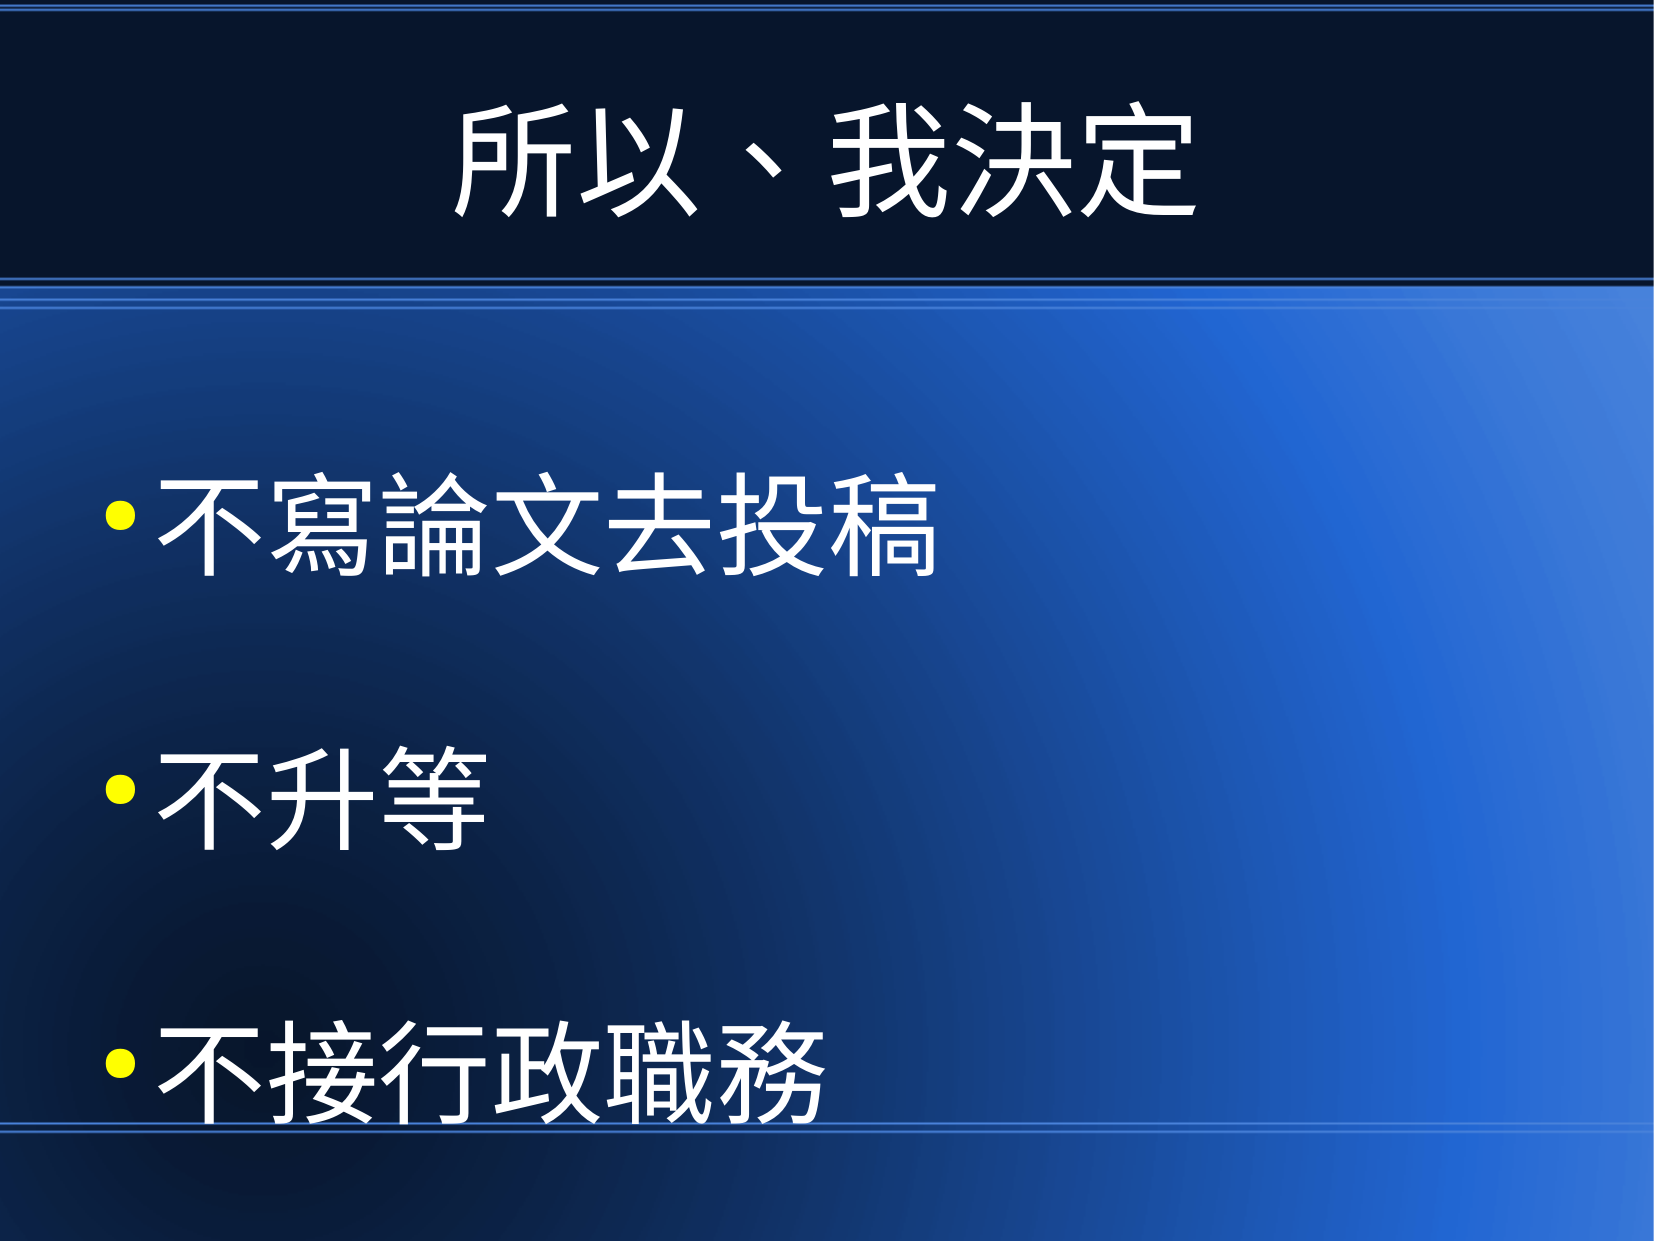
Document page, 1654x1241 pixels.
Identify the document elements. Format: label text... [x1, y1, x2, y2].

picture [0, 0, 1654, 1241]
list 不寫論文去投稿 不升等 不接行政職務 [82, 355, 1571, 1241]
title 所以、我決定 [82, 49, 1571, 257]
